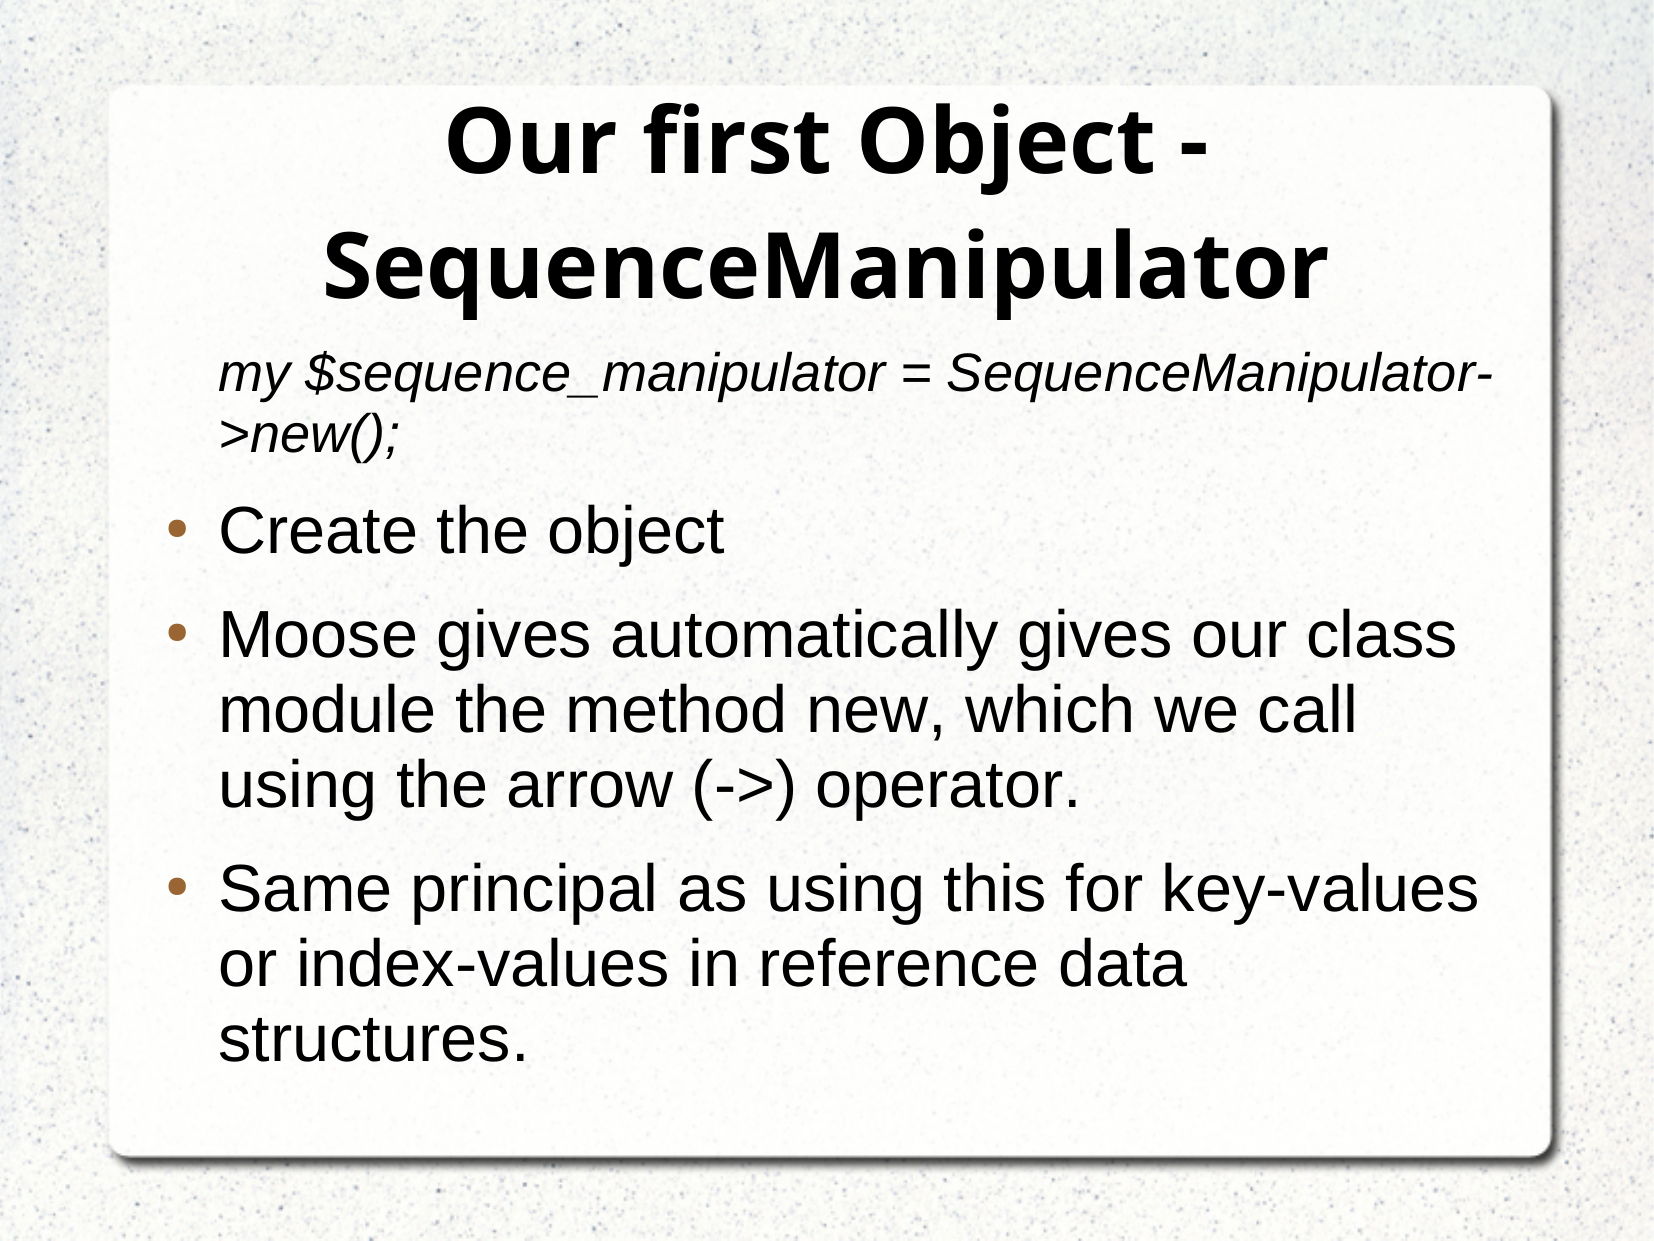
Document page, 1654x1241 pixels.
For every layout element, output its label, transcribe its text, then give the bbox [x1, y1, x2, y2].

list my $sequence_manipulator = SequenceManipulator->new(); Create the object Moose gives automatically gives our class module the method new, which we call using the arrow (->) operator. Same principal as using this for key-values or index-values in reference data structures. [147, 342, 1506, 1074]
picture [0, 0, 1654, 1241]
title Our first Object - SequenceManipulator [118, 88, 1536, 312]
